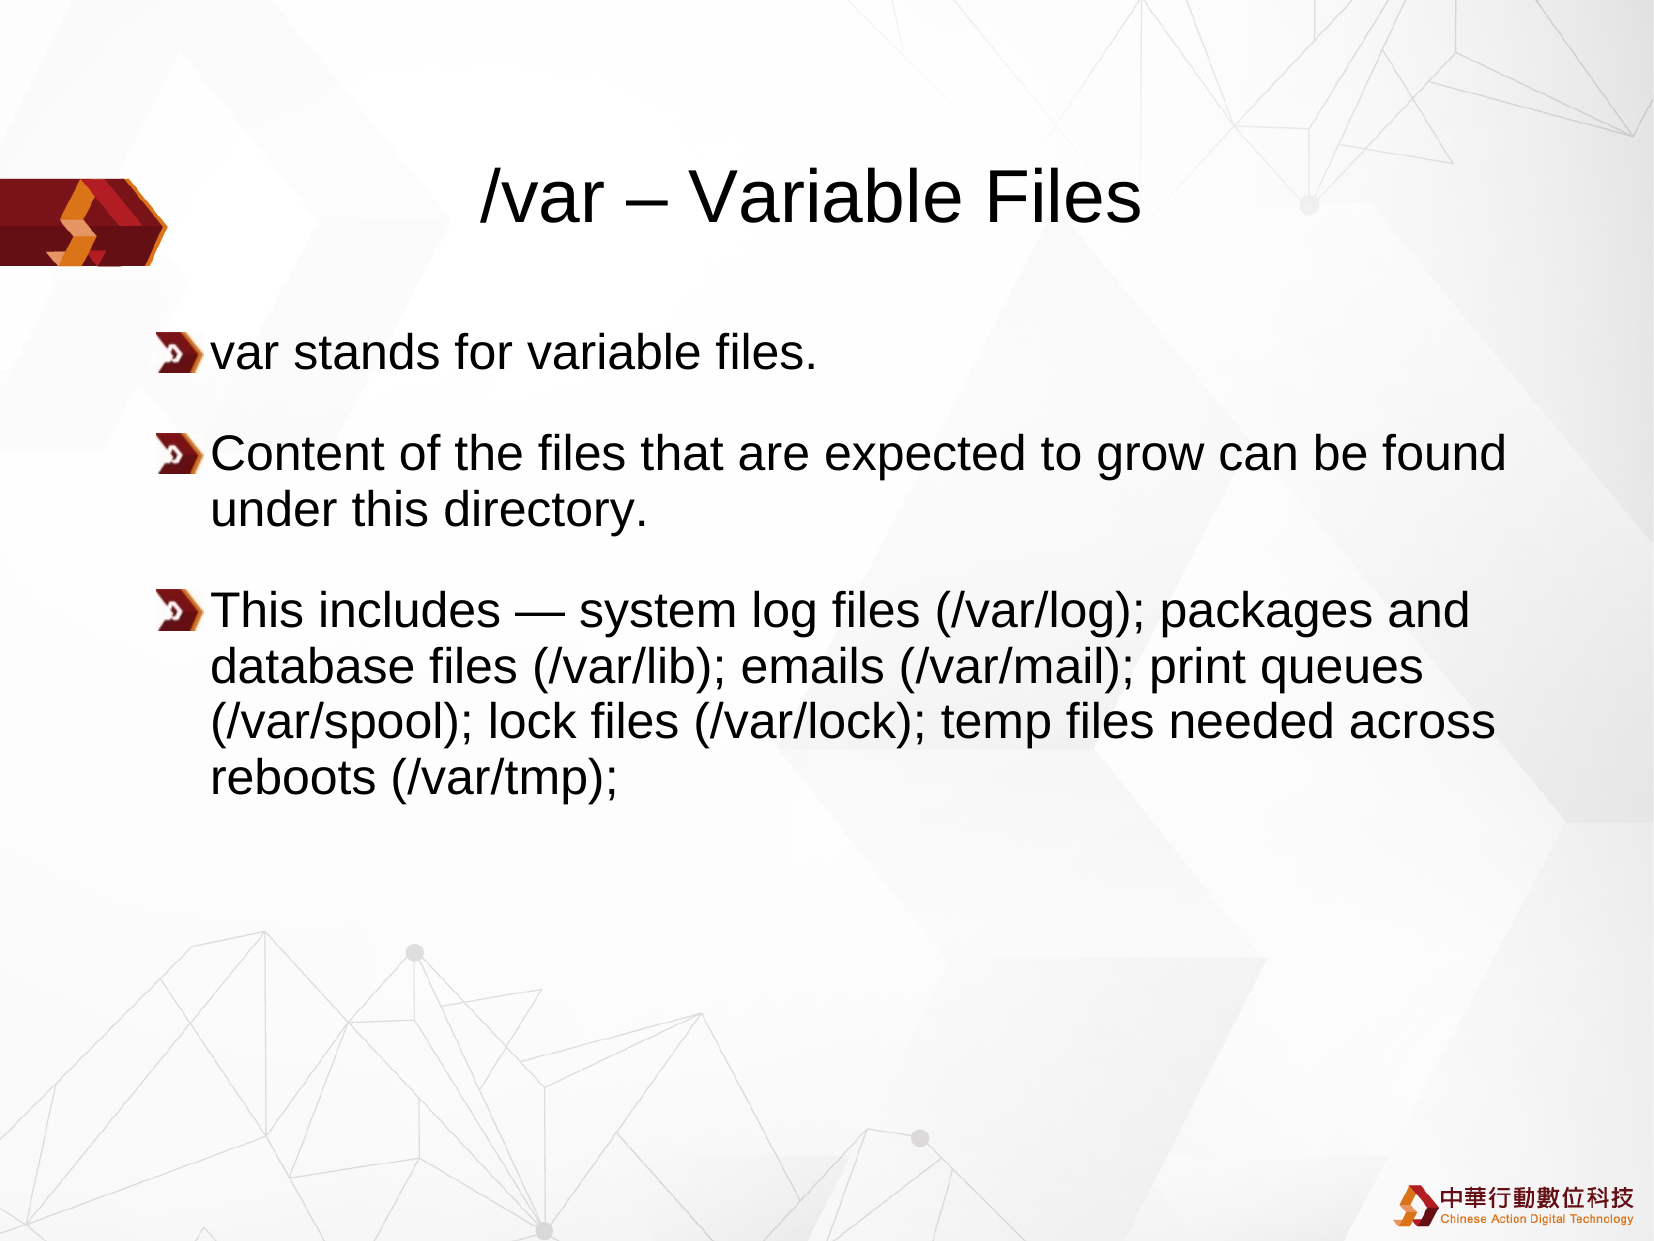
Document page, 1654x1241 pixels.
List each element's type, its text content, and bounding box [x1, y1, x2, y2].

picture [0, 0, 1654, 1241]
title /var – Variable Files [118, 112, 1506, 281]
list var stands for variable files. Content of the files that are expected to grow can be found under this directory. This includes — system log files (/var/log); packages and database files (/var/lib); emails (/var/mail); print queues (/var/spool); lock files (/var/lock); temp files needed across reboots (/var/tmp); [118, 324, 1571, 1045]
